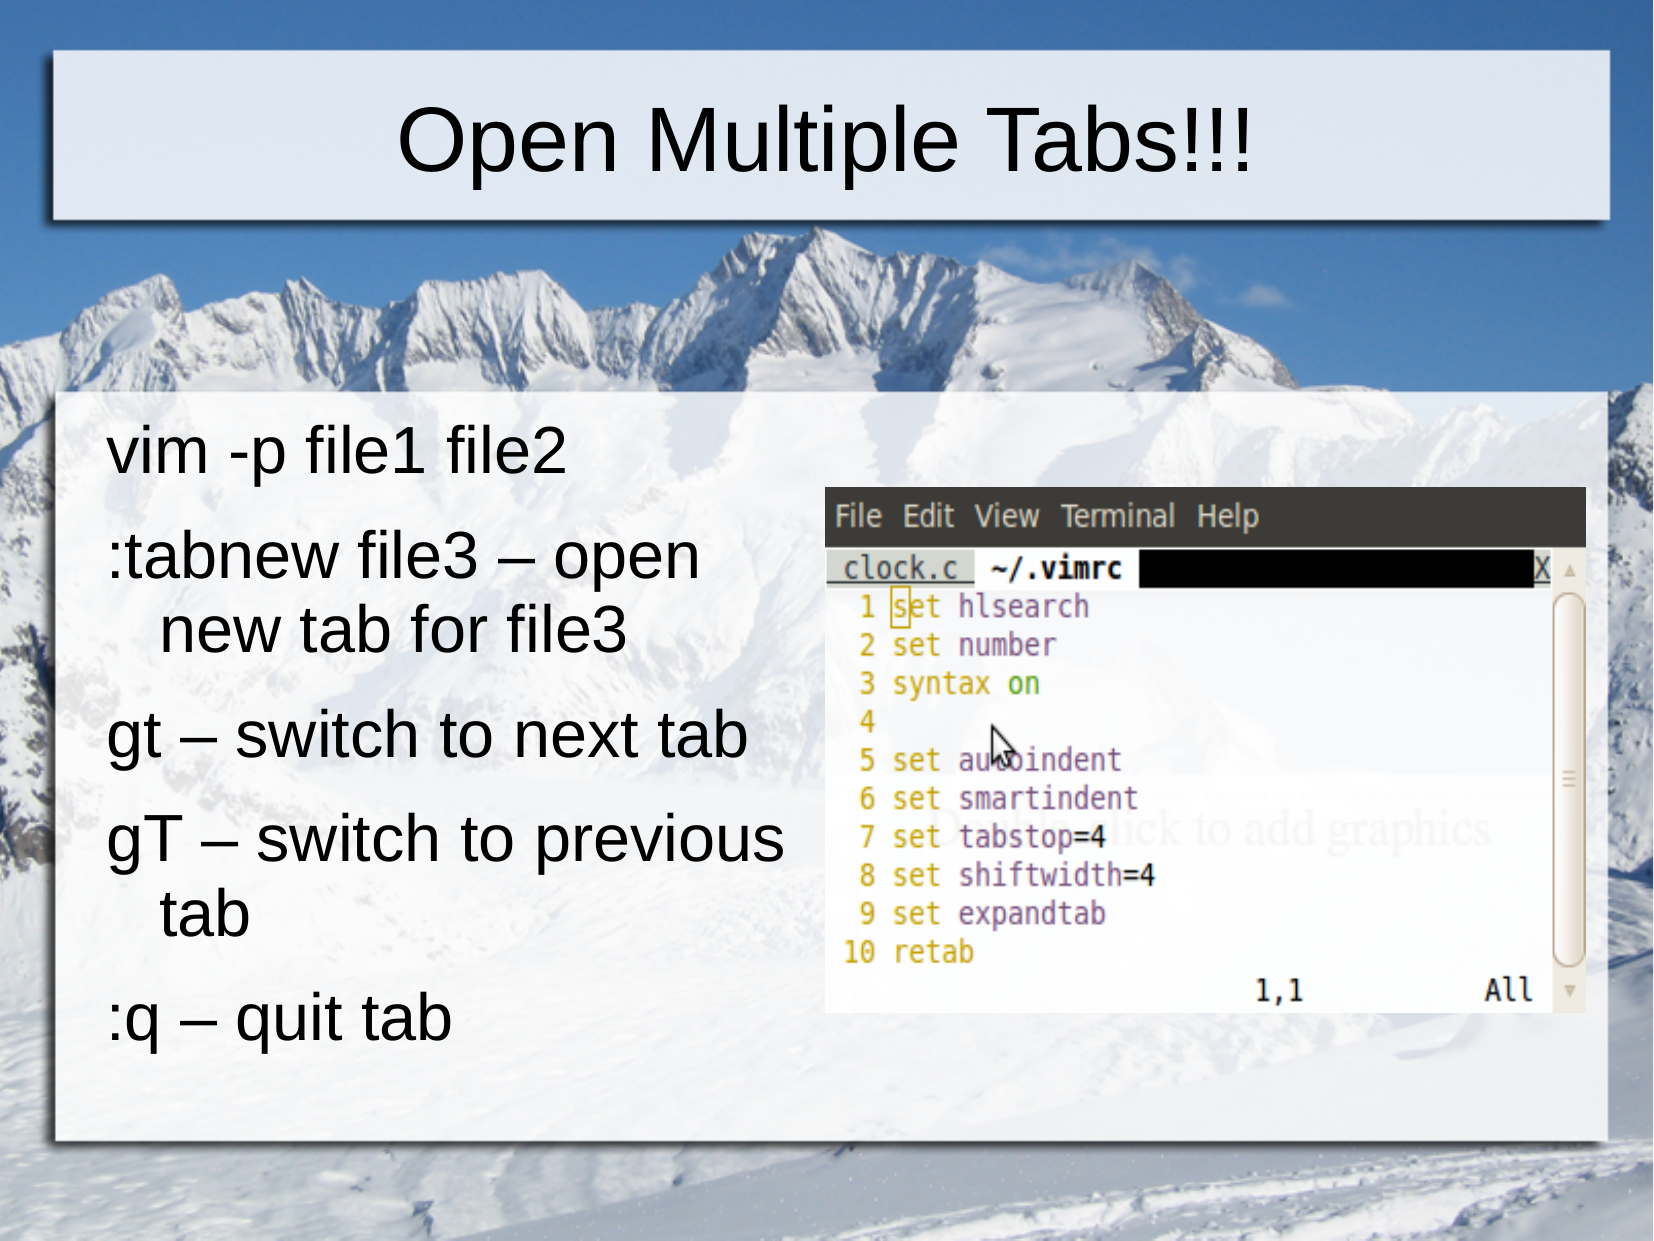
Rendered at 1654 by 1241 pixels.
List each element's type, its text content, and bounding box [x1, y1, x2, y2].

list vim -p file1 file2 :tabnew file3 – open new tab for file3 gt – switch to next tab gT – switch to previous tab :q – quit tab [88, 413, 812, 1126]
picture [0, 0, 1654, 1241]
title Open Multiple Tabs!!! [58, 61, 1594, 219]
